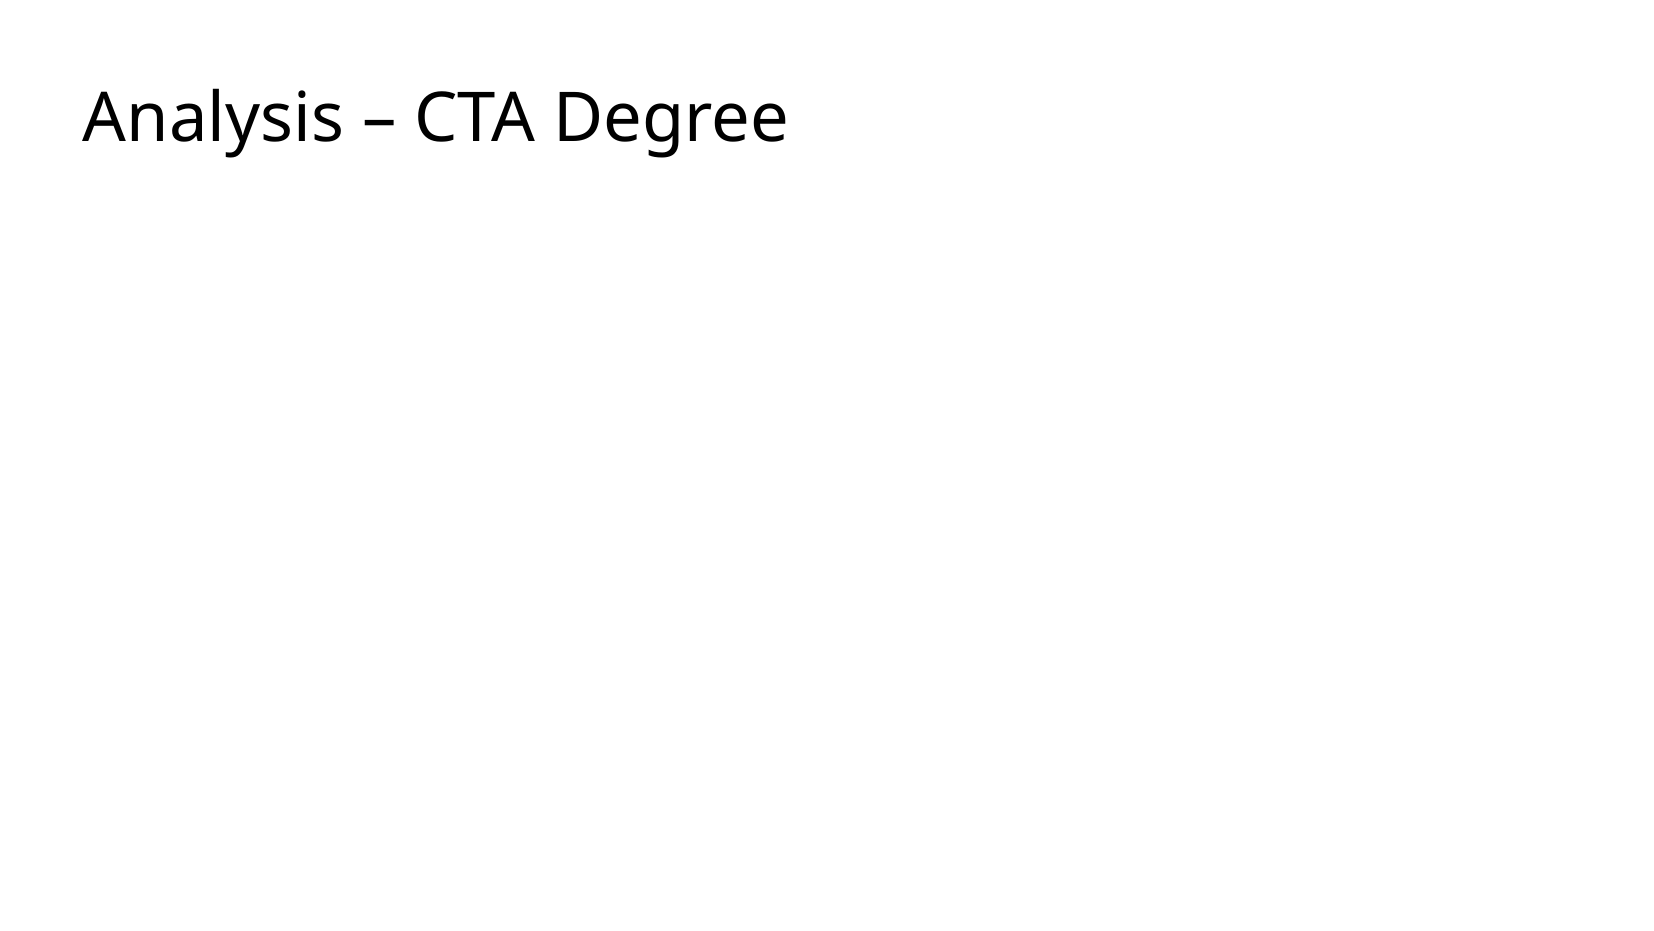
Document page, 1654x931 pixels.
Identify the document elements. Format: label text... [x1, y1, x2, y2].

title Analysis – CTA Degree [82, 37, 1571, 193]
